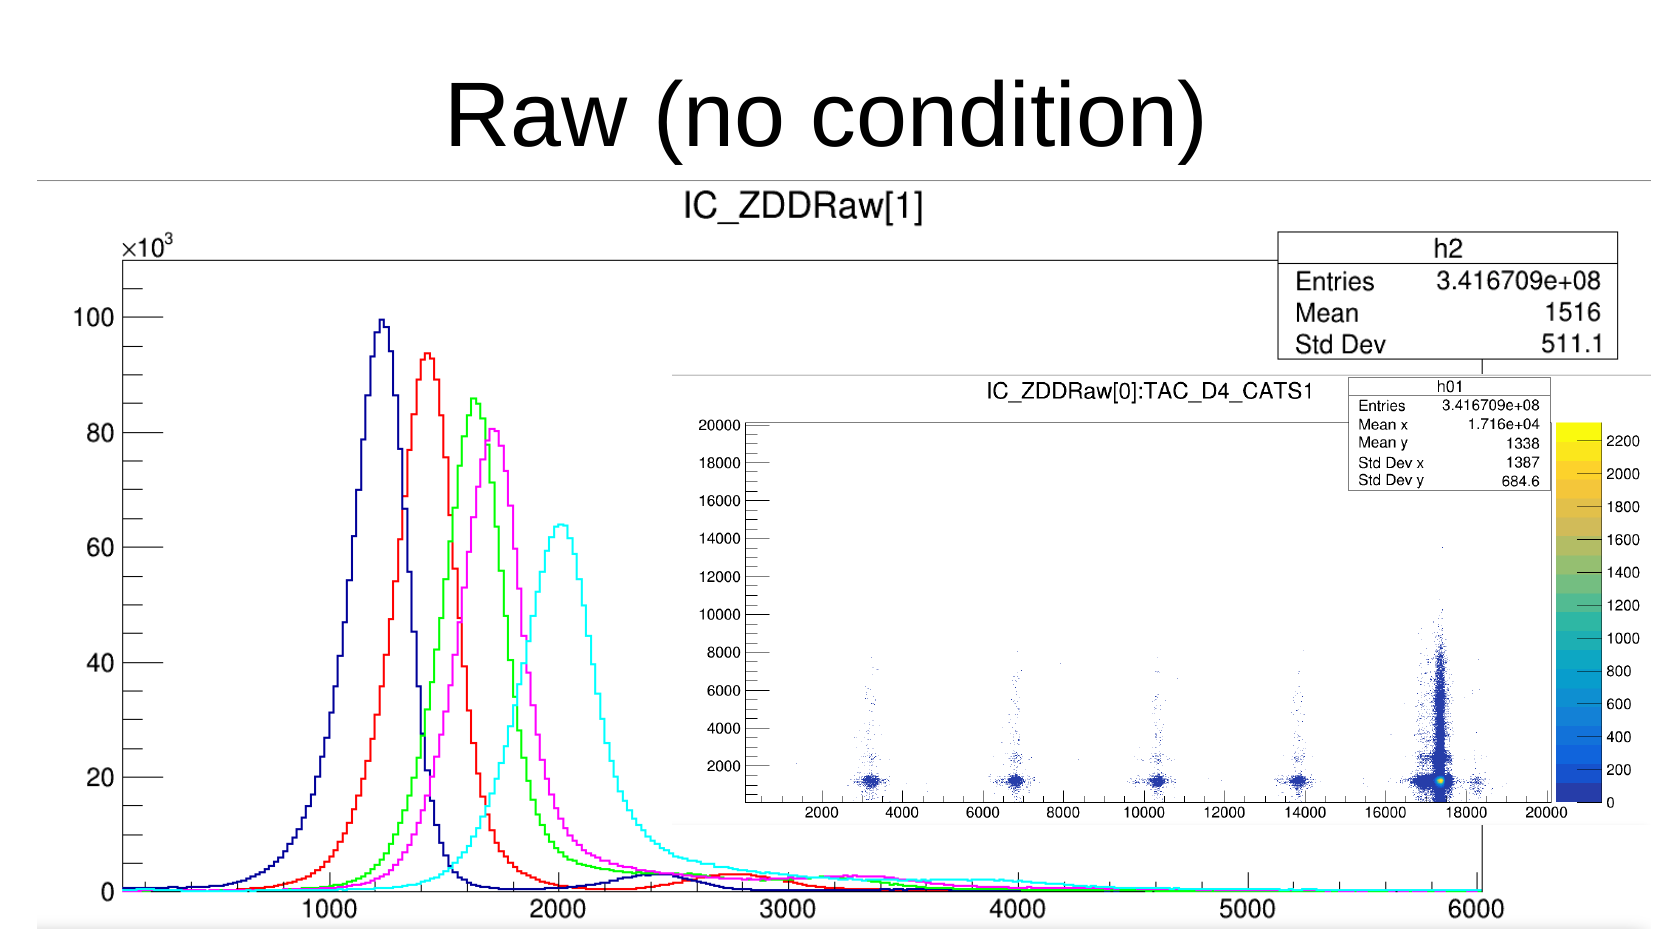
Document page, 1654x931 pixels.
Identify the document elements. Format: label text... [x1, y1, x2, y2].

picture [37, 180, 1651, 929]
title Raw (no condition) [82, 37, 1571, 180]
